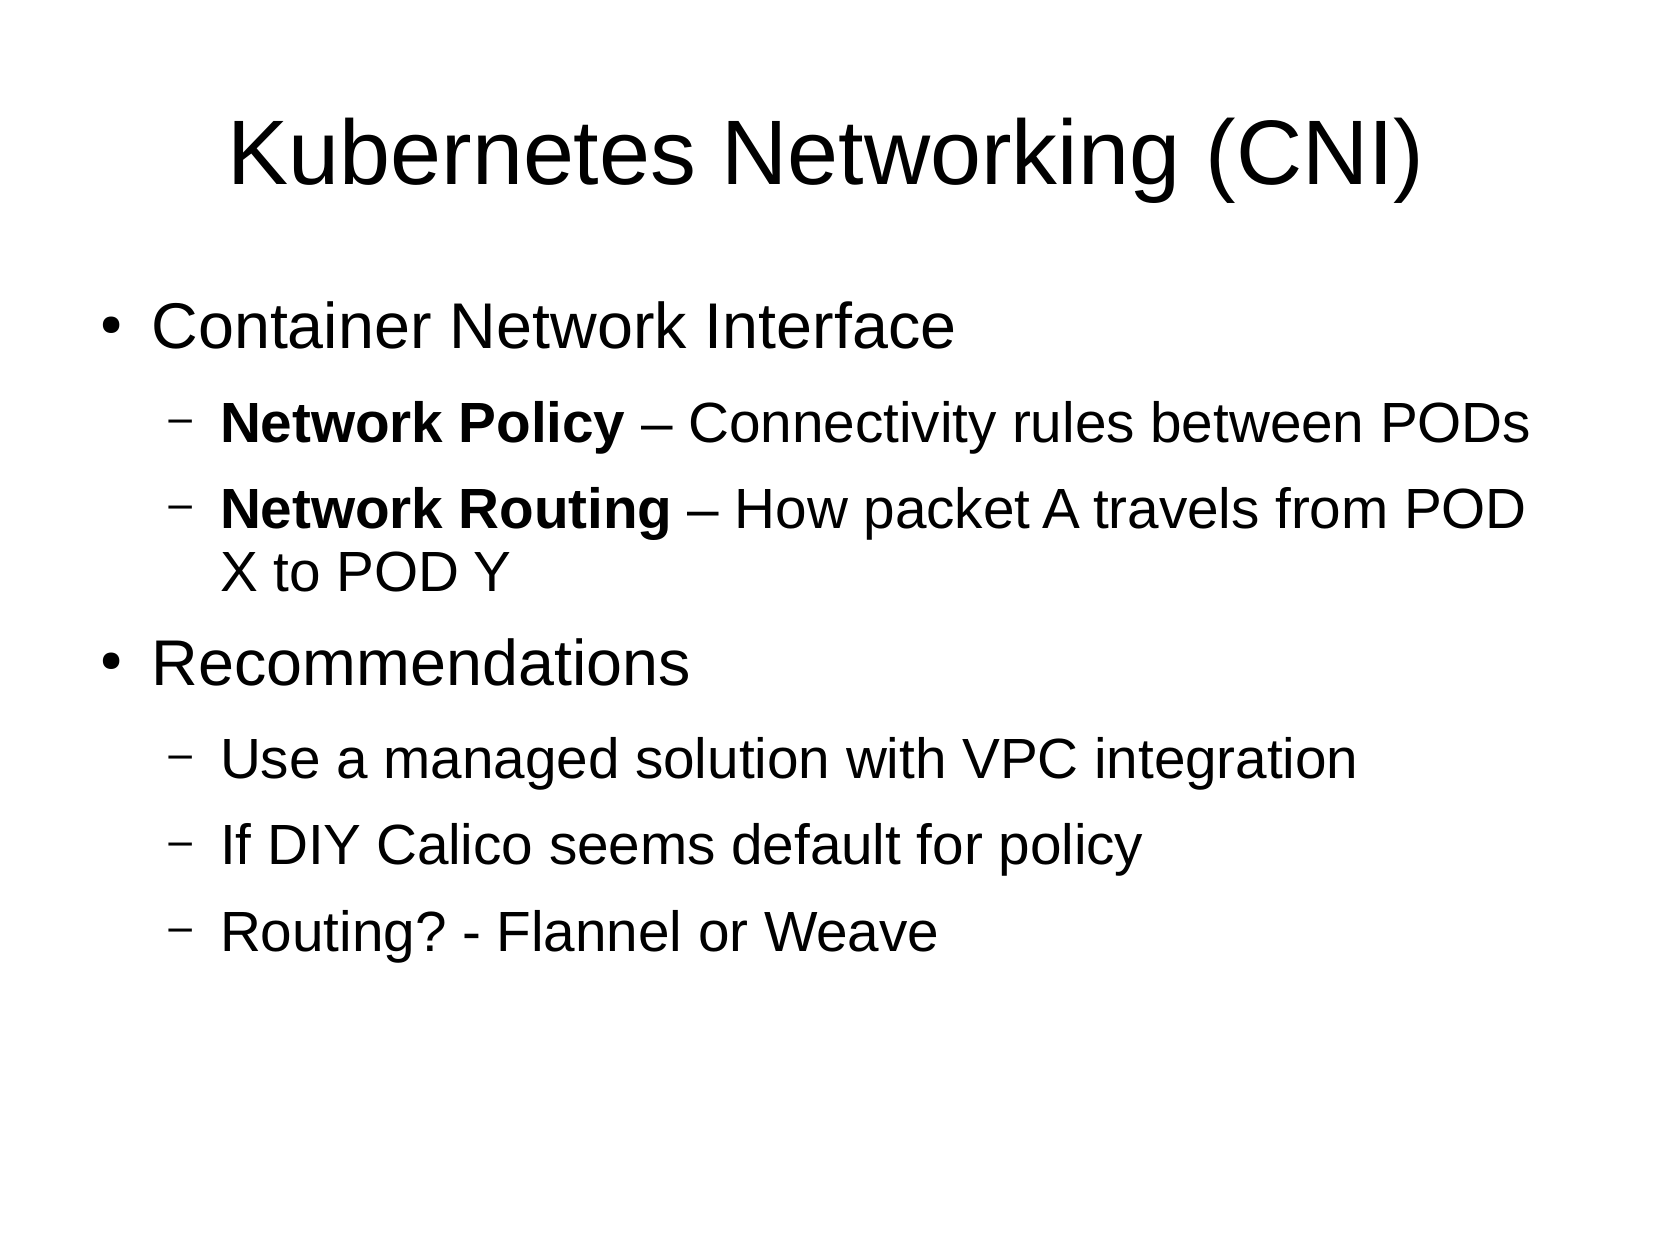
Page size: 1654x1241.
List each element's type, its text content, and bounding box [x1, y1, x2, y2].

list Container Network Interface Network Policy – Connectivity rules between PODs Network Routing – How packet A travels from POD X to POD Y Recommendations Use a managed solution with VPC integration If DIY Calico seems default for policy Routing? - Flannel or Weave [82, 290, 1538, 1010]
title Kubernetes Networking (CNI) [82, 49, 1571, 257]
